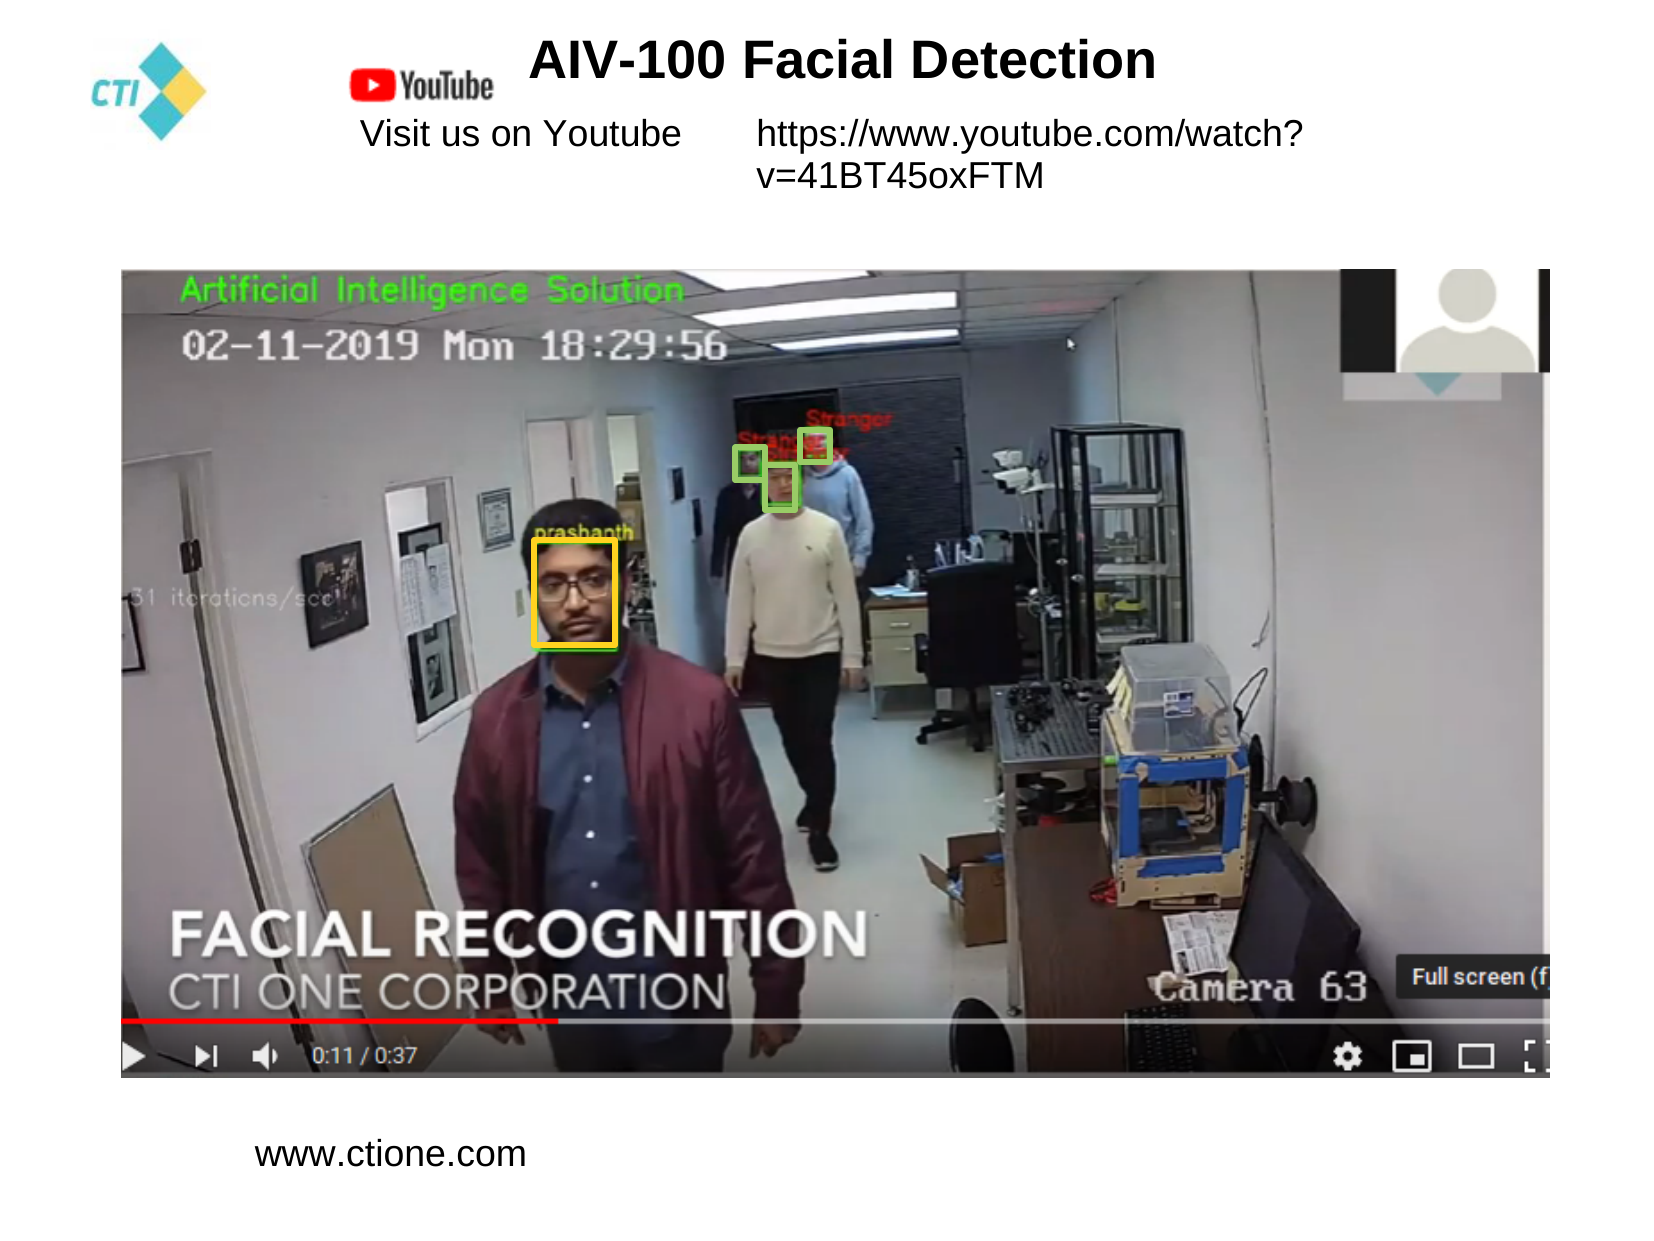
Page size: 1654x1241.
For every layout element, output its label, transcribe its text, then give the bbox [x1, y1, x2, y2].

picture [346, 65, 496, 106]
text_box www.ctione.com [240, 1125, 601, 1185]
picture [90, 29, 211, 151]
picture [121, 269, 1550, 1078]
text_box Visit us on Youtube [345, 105, 721, 166]
text_box https://www.youtube.com/watch?v=41BT45oxFTM [741, 105, 1606, 165]
